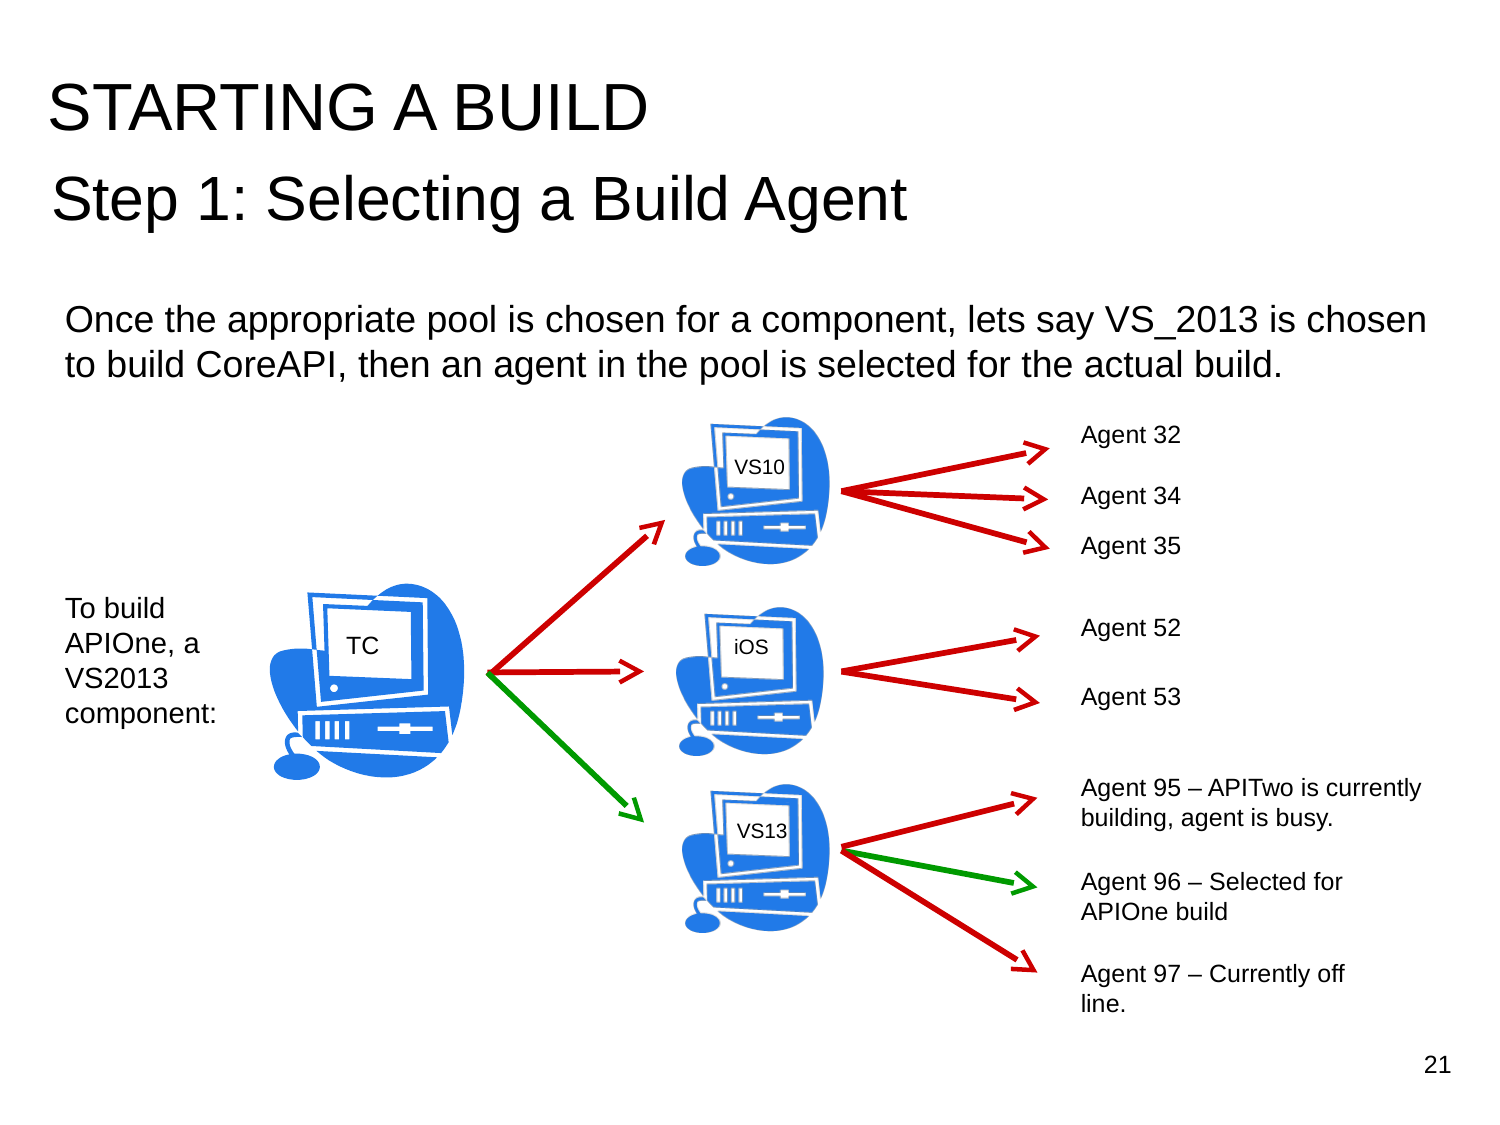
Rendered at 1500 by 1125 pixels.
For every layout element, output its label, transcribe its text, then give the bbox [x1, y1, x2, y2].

text_box TC [331, 622, 407, 668]
text_box Agent 96 – Selected for APIOne build [1066, 858, 1425, 963]
text_box Agent 35 [1066, 521, 1304, 567]
text_box Agent 97 – Currently off line. [1066, 963, 1413, 1025]
list Step 1: Selecting a Build Agent [48, 150, 1452, 241]
text_box VS10 [719, 446, 833, 487]
picture [681, 783, 833, 933]
text_box Agent 52 [1066, 604, 1304, 649]
text_box Agent 95 – APITwo is currently building, agent is busy. [1066, 764, 1475, 840]
text_box To build APIOne, a VS2013 component: [50, 582, 238, 738]
picture [681, 416, 833, 566]
picture [269, 582, 470, 780]
text_box VS13 [722, 809, 813, 850]
text_box Agent 53 [1066, 672, 1304, 718]
text_box Agent 34 [1066, 471, 1304, 517]
title Starting a build [48, 57, 1452, 150]
slide_number <number> [1325, 1047, 1452, 1080]
text_box Once the appropriate pool is chosen for a component, lets say VS_2013 is chosen to build CoreAPI, then an agent in the pool is selected for the actual build. [50, 287, 1450, 393]
text_box Agent 32 [1066, 410, 1304, 456]
picture [675, 606, 827, 756]
